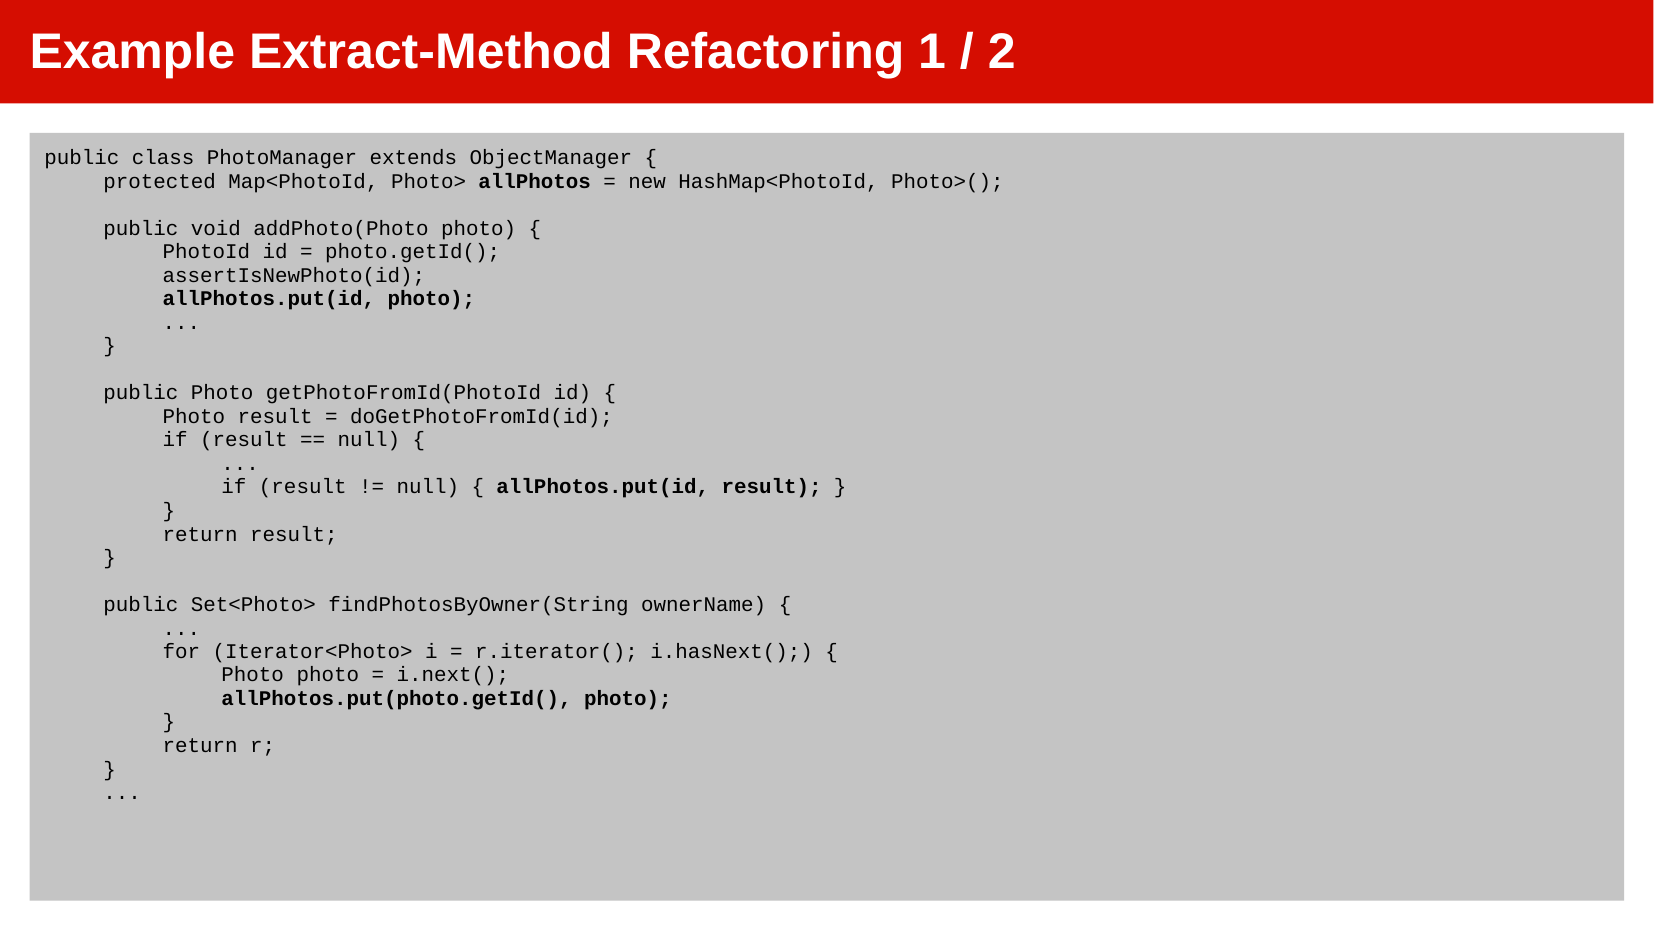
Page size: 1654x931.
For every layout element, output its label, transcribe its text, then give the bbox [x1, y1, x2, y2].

text_box public class PhotoManager extends ObjectManager { protected Map<PhotoId, Photo> allPhotos = new HashMap<PhotoId, Photo>(); public void addPhoto(Photo photo) { PhotoId id = photo.getId(); assertIsNewPhoto(id); allPhotos.put(id, photo); ... } public Photo getPhotoFromId(PhotoId id) { Photo result = doGetPhotoFromId(id); if (result == null) { ... if (result != null) { allPhotos.put(id, result); } } return result; } public Set<Photo> findPhotosByOwner(String ownerName) { ... for (Iterator<Photo> i = r.iterator(); i.hasNext();) { Photo photo = i.next(); allPhotos.put(photo.getId(), photo); } return r; } ... [29, 132, 1625, 901]
title Example Extract-Method Refactoring 1 / 2 [0, 0, 1654, 104]
